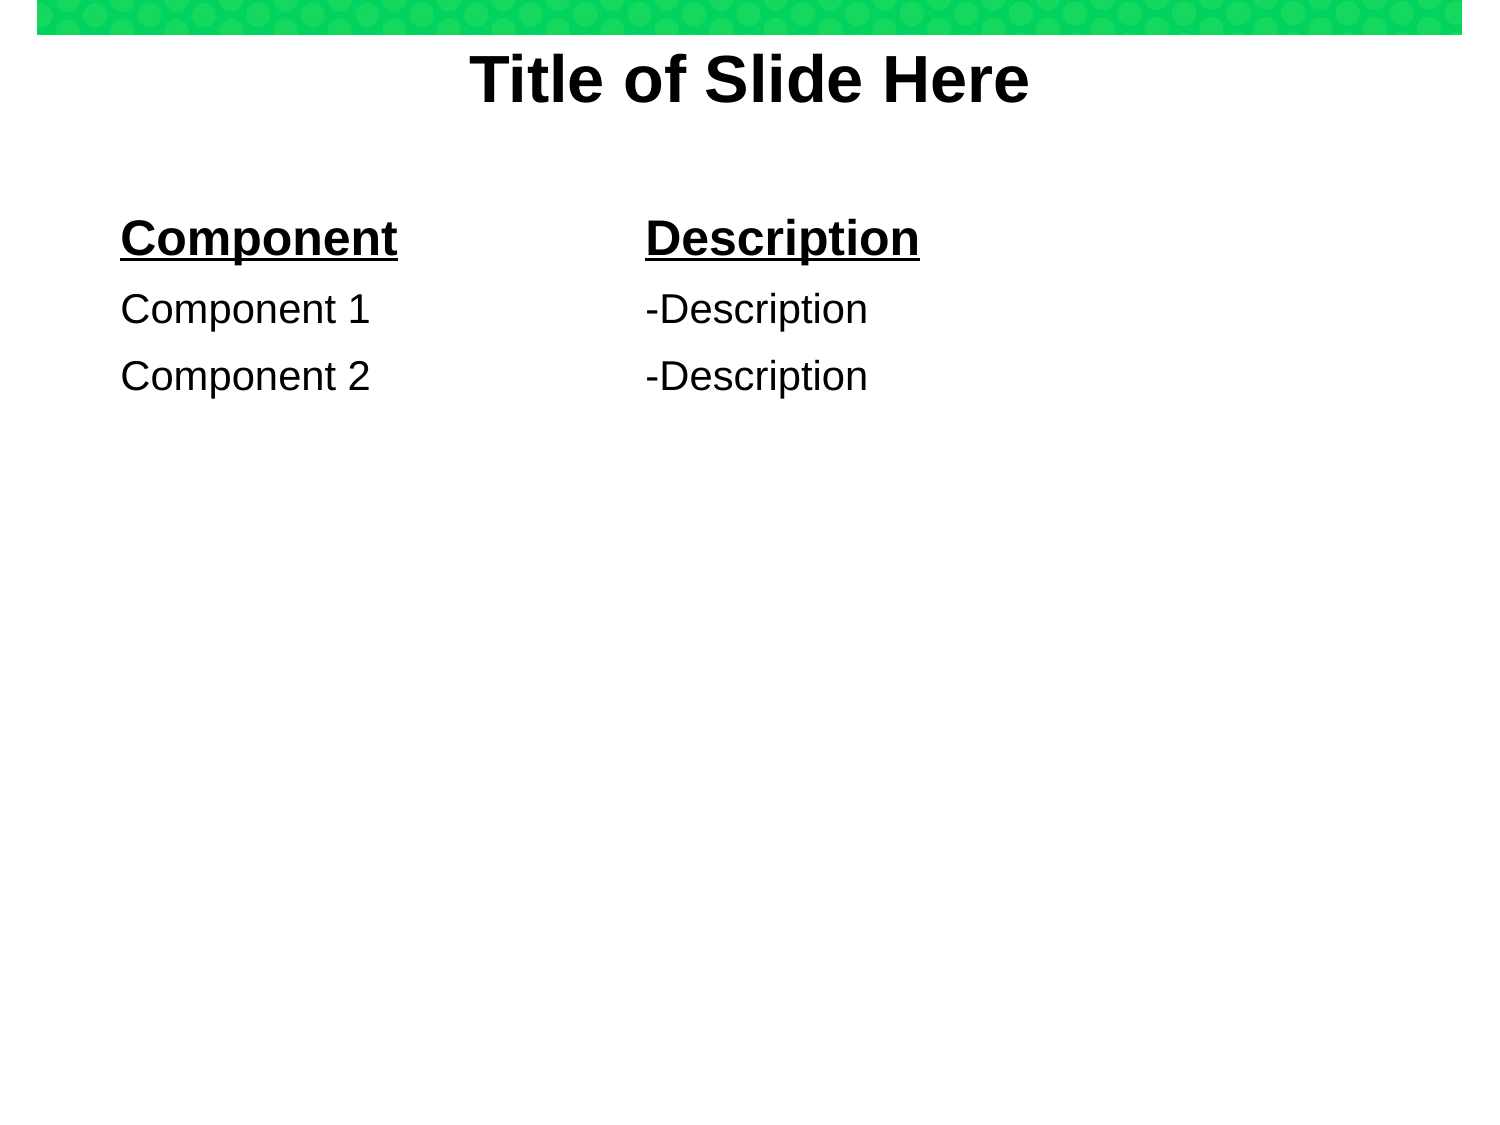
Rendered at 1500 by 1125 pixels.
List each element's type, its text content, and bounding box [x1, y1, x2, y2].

list Component Description Component 1 -Description Component 2 -Description [90, 207, 1463, 1111]
picture [37, 0, 1462, 35]
title Title of Slide Here [36, 41, 1464, 205]
